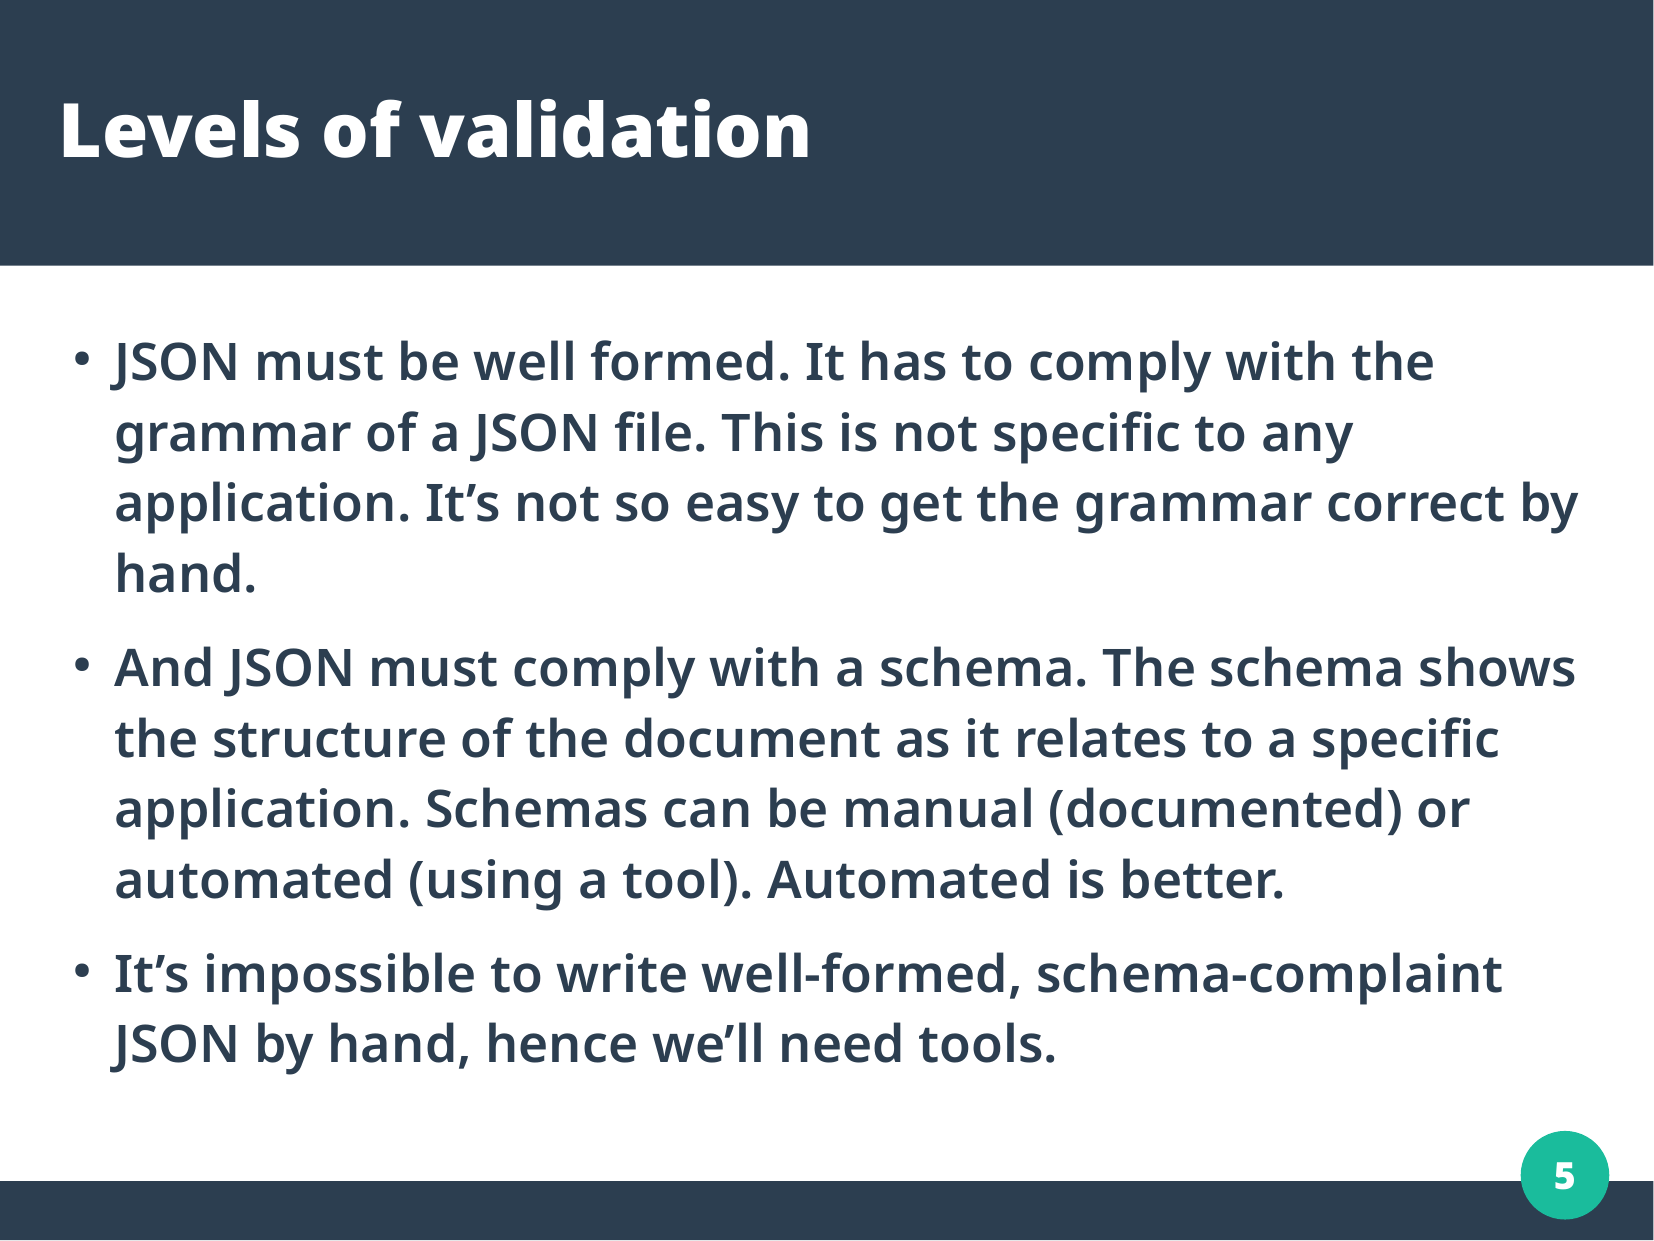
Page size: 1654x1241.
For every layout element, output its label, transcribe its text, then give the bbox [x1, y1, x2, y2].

title Levels of validation [59, 49, 1595, 207]
list JSON must be well formed. It has to comply with the grammar of a JSON file. This is not specific to any application. It’s not so easy to get the grammar correct by hand. And JSON must comply with a schema. The schema shows the structure of the document as it relates to a specific application. Schemas can be manual (documented) or automated (using a tool). Automated is better. It’s impossible to write well-formed, schema-complaint JSON by hand, hence we’ll need tools. [59, 324, 1595, 1152]
